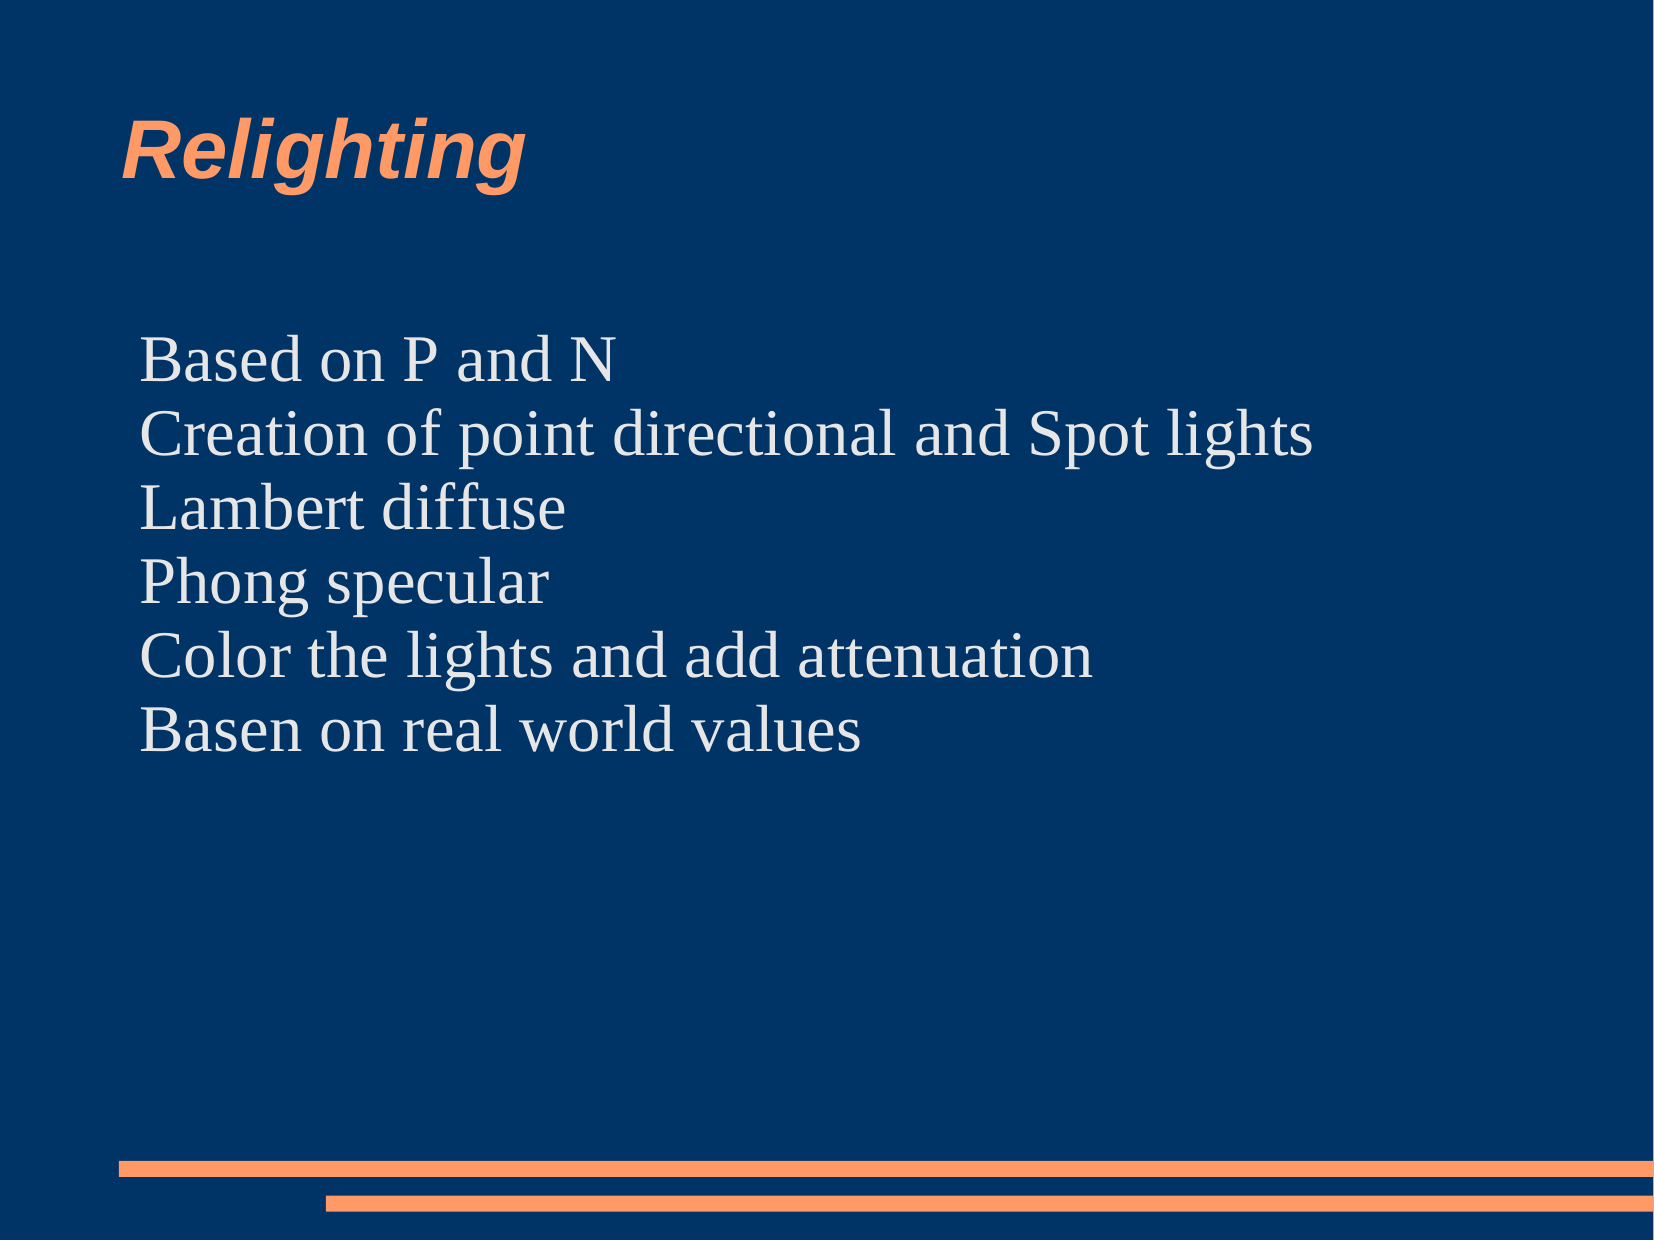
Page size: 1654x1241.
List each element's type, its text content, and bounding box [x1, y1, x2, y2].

list Based on P and N Creation of point directional and Spot lights Lambert diffuse Phong specular Color the lights and add attenuation Basen on real world values [121, 322, 1561, 1133]
title Relighting [121, 46, 1534, 254]
